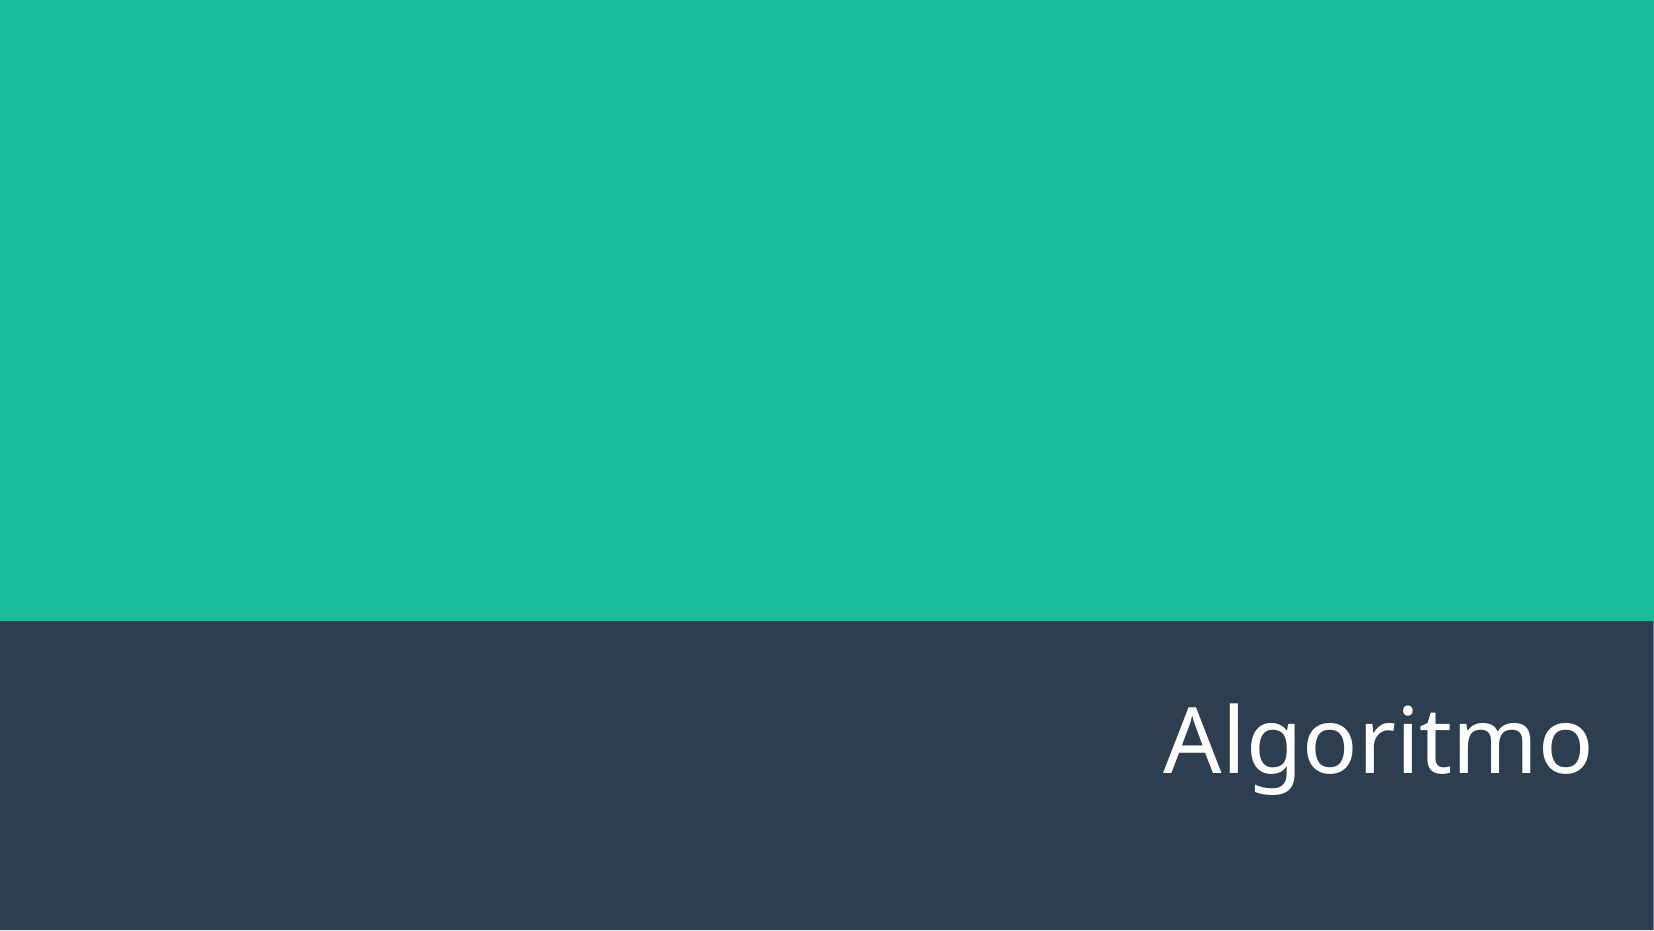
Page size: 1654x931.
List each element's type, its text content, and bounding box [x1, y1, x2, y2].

subtitle Algoritmo [59, 465, 1595, 931]
